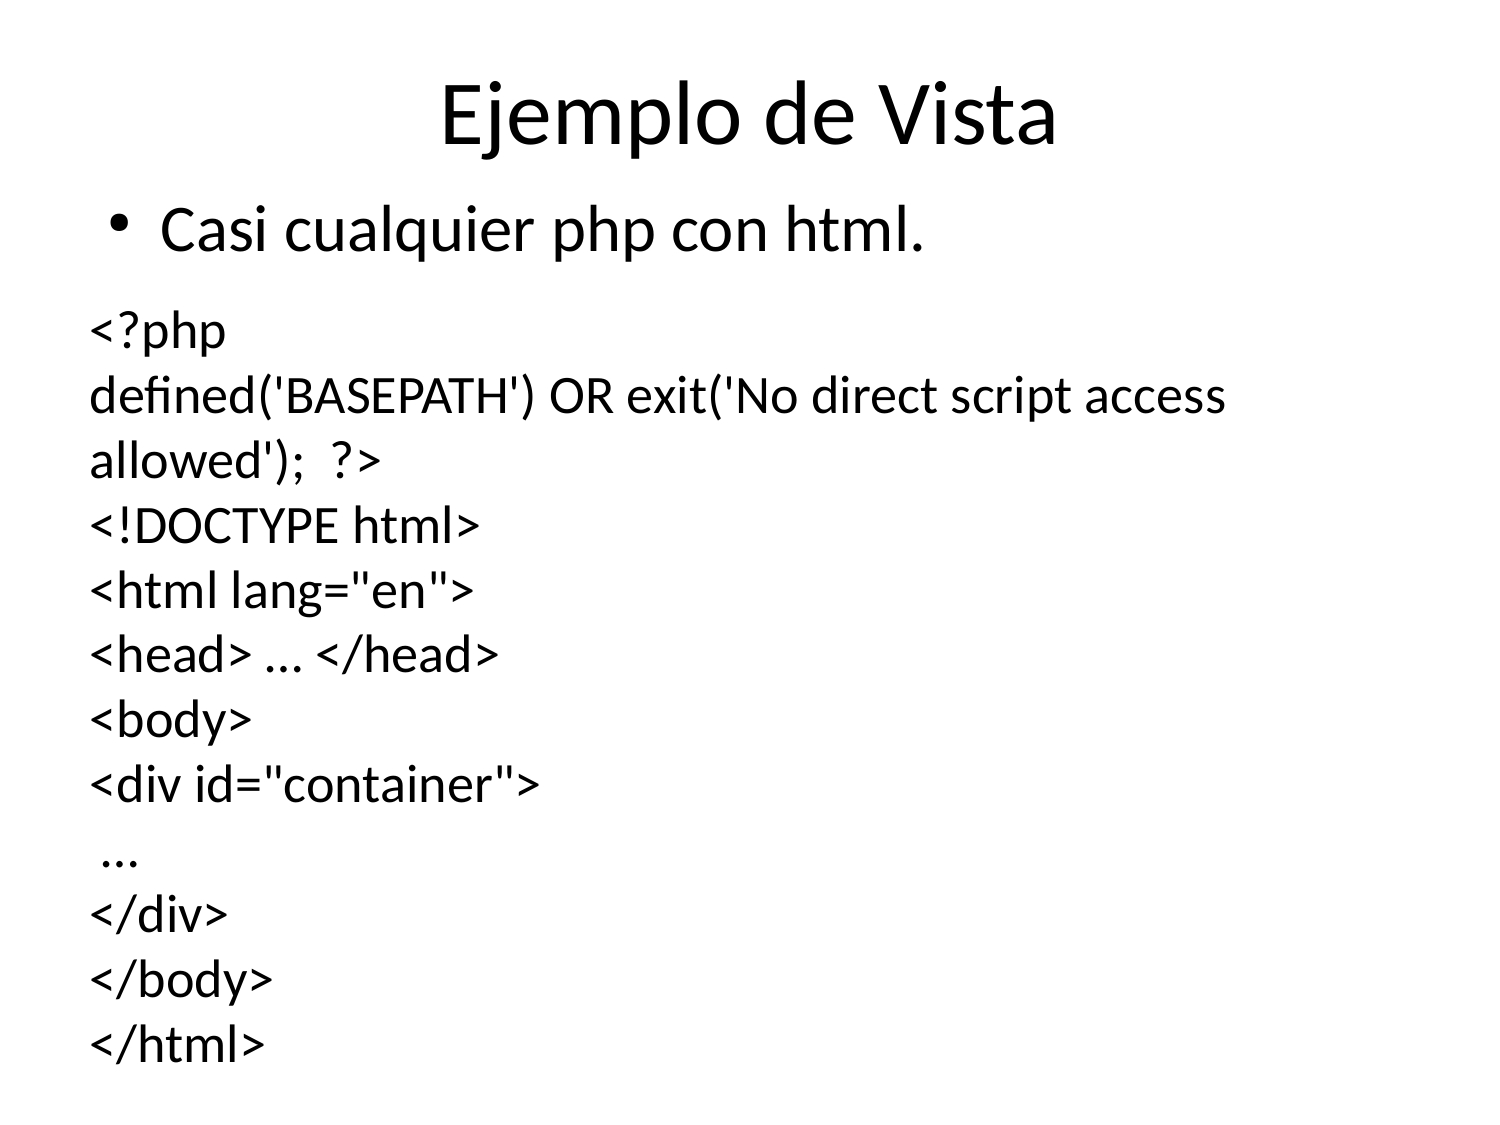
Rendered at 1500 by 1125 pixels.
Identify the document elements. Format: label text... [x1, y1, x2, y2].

list Casi cualquier php con html. <?php defined('BASEPATH') OR exit('No direct script access allowed'); ?> <!DOCTYPE html> <html lang="en"> <head> … </head> <body> <div id="container"> … </div> </body> </html> [75, 177, 1425, 920]
title Ejemplo de Vista [75, 45, 1425, 177]
